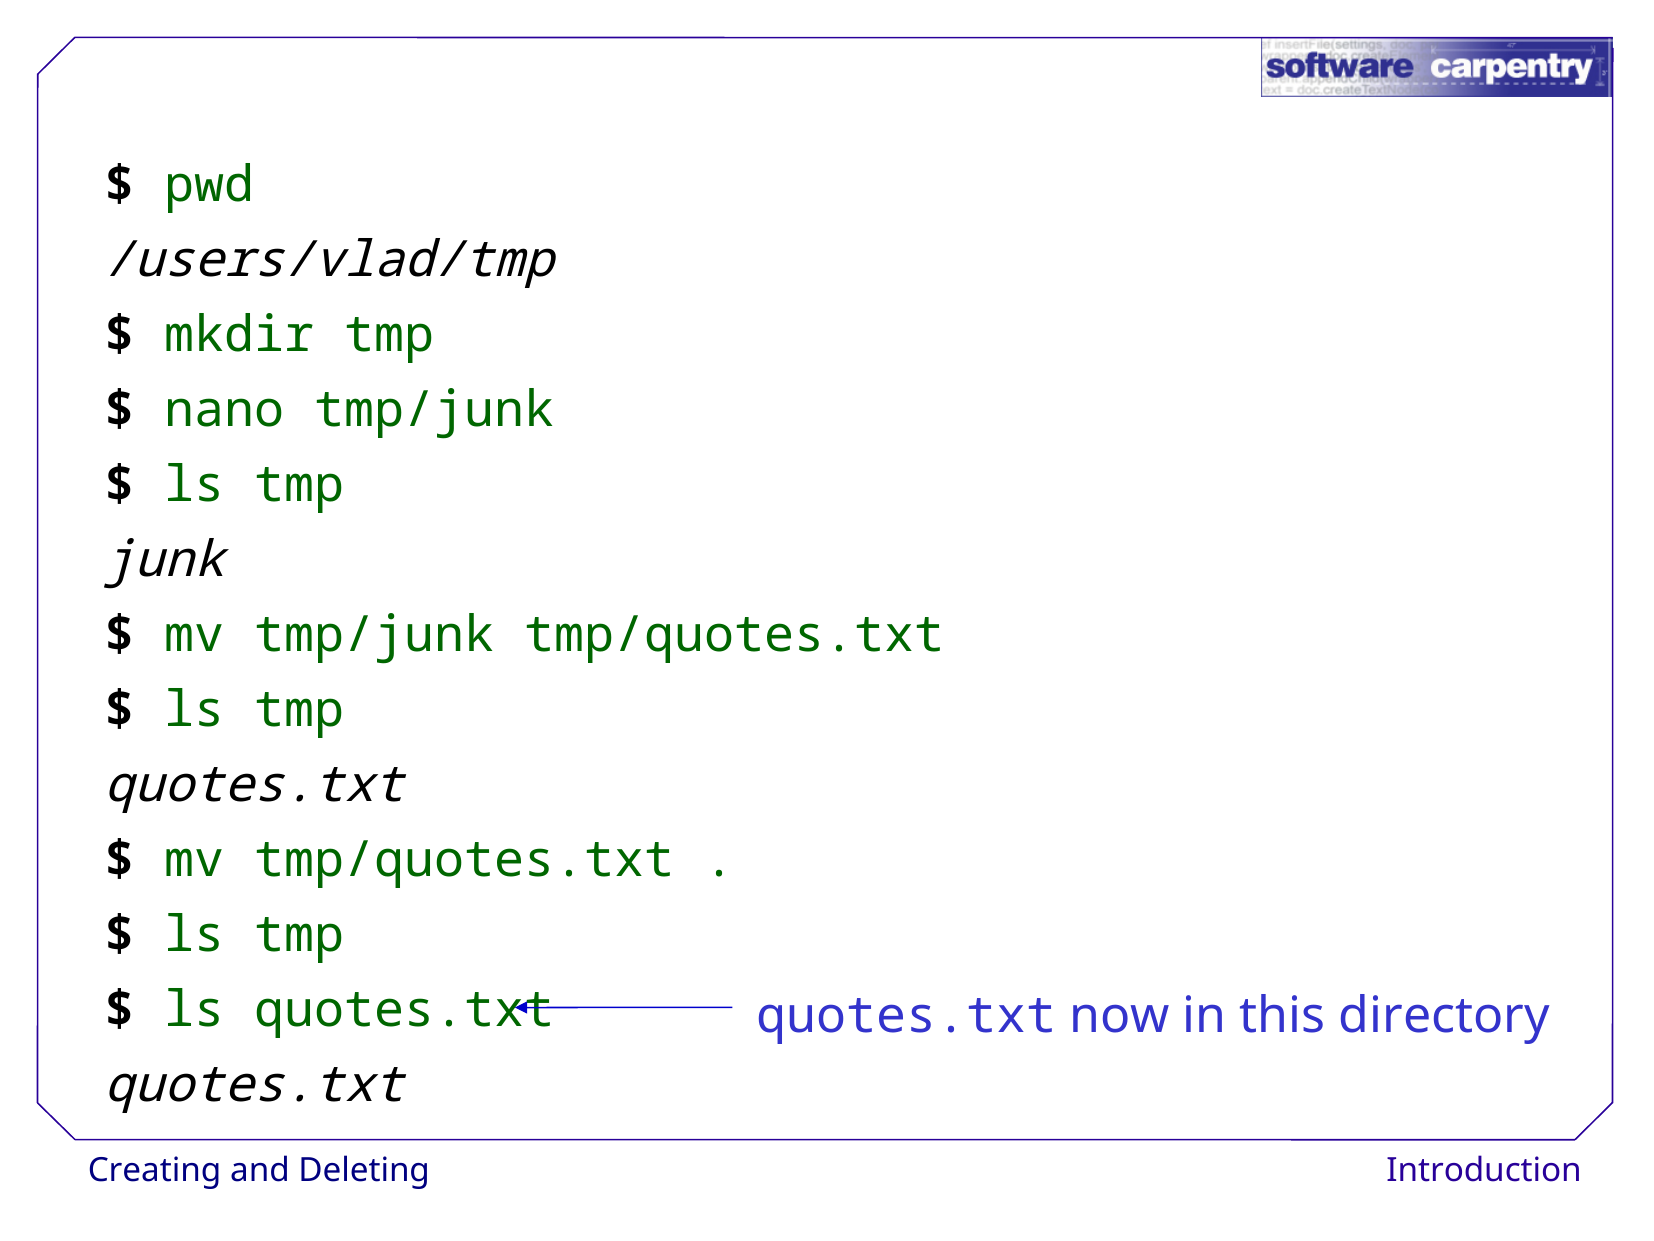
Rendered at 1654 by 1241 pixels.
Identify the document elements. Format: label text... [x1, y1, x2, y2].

text_box $ pwd /users/vlad/tmp $ mkdir tmp $ nano tmp/junk $ ls tmp junk $ mv tmp/junk tmp/quotes.txt $ ls tmp quotes.txt $ mv tmp/quotes.txt . $ ls tmp $ ls quotes.txt quotes.txt [89, 128, 1512, 1121]
picture [1261, 39, 1613, 97]
text_box quotes.txt now in this directory [741, 960, 1498, 1084]
